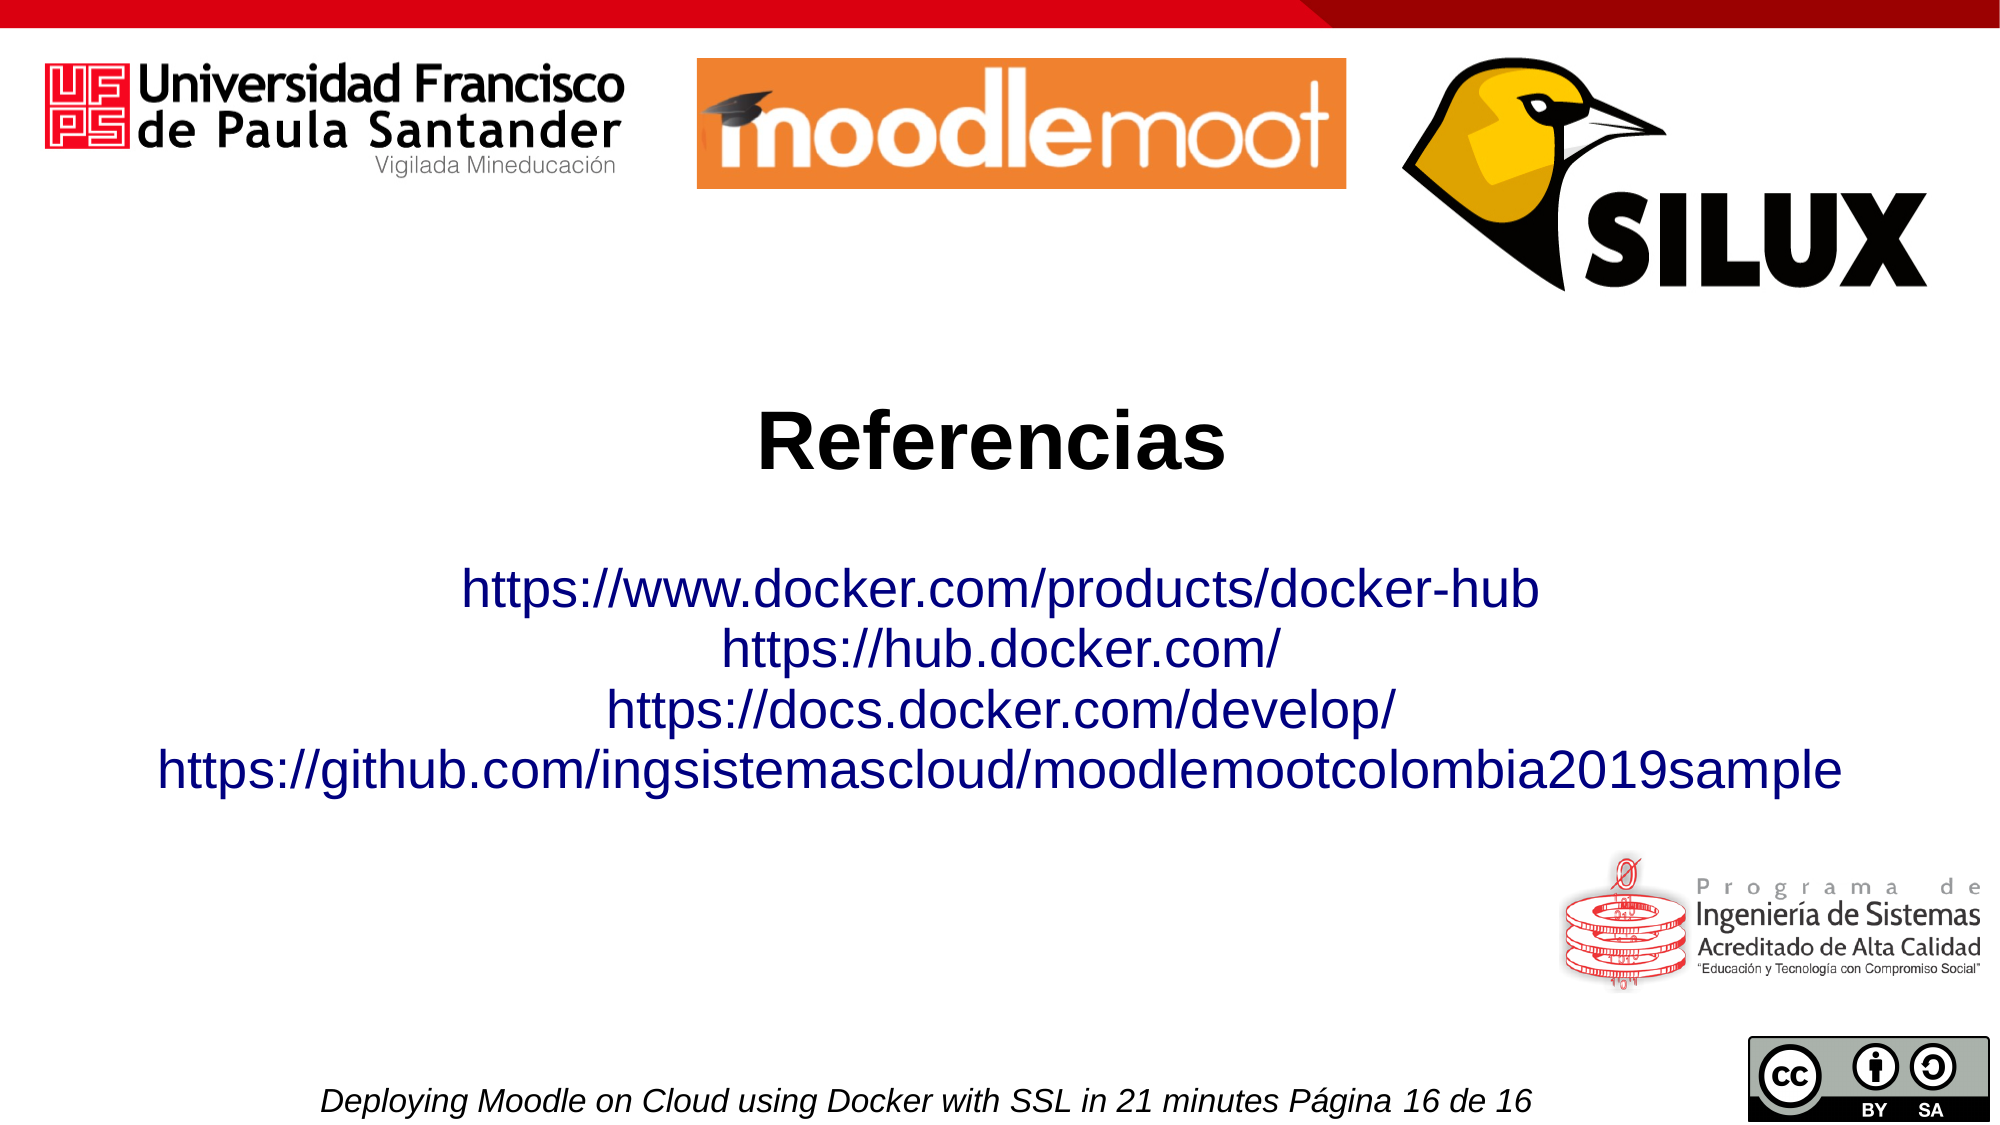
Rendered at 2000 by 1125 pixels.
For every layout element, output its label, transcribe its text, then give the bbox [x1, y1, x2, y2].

title Referencias [0, 273, 1985, 609]
text_box Deploying Moodle on Cloud using Docker with SSL in 21 minutes Página <número> de 16 [305, 1074, 1695, 1125]
text_box https://www.docker.com/products/docker-hub https://hub.docker.com/ https://docs.docker.com/develop/ https://github.com/ingsistemascloud/moodlemootcolombia2019sample [101, 437, 1902, 982]
picture [0, 0, 2000, 1125]
